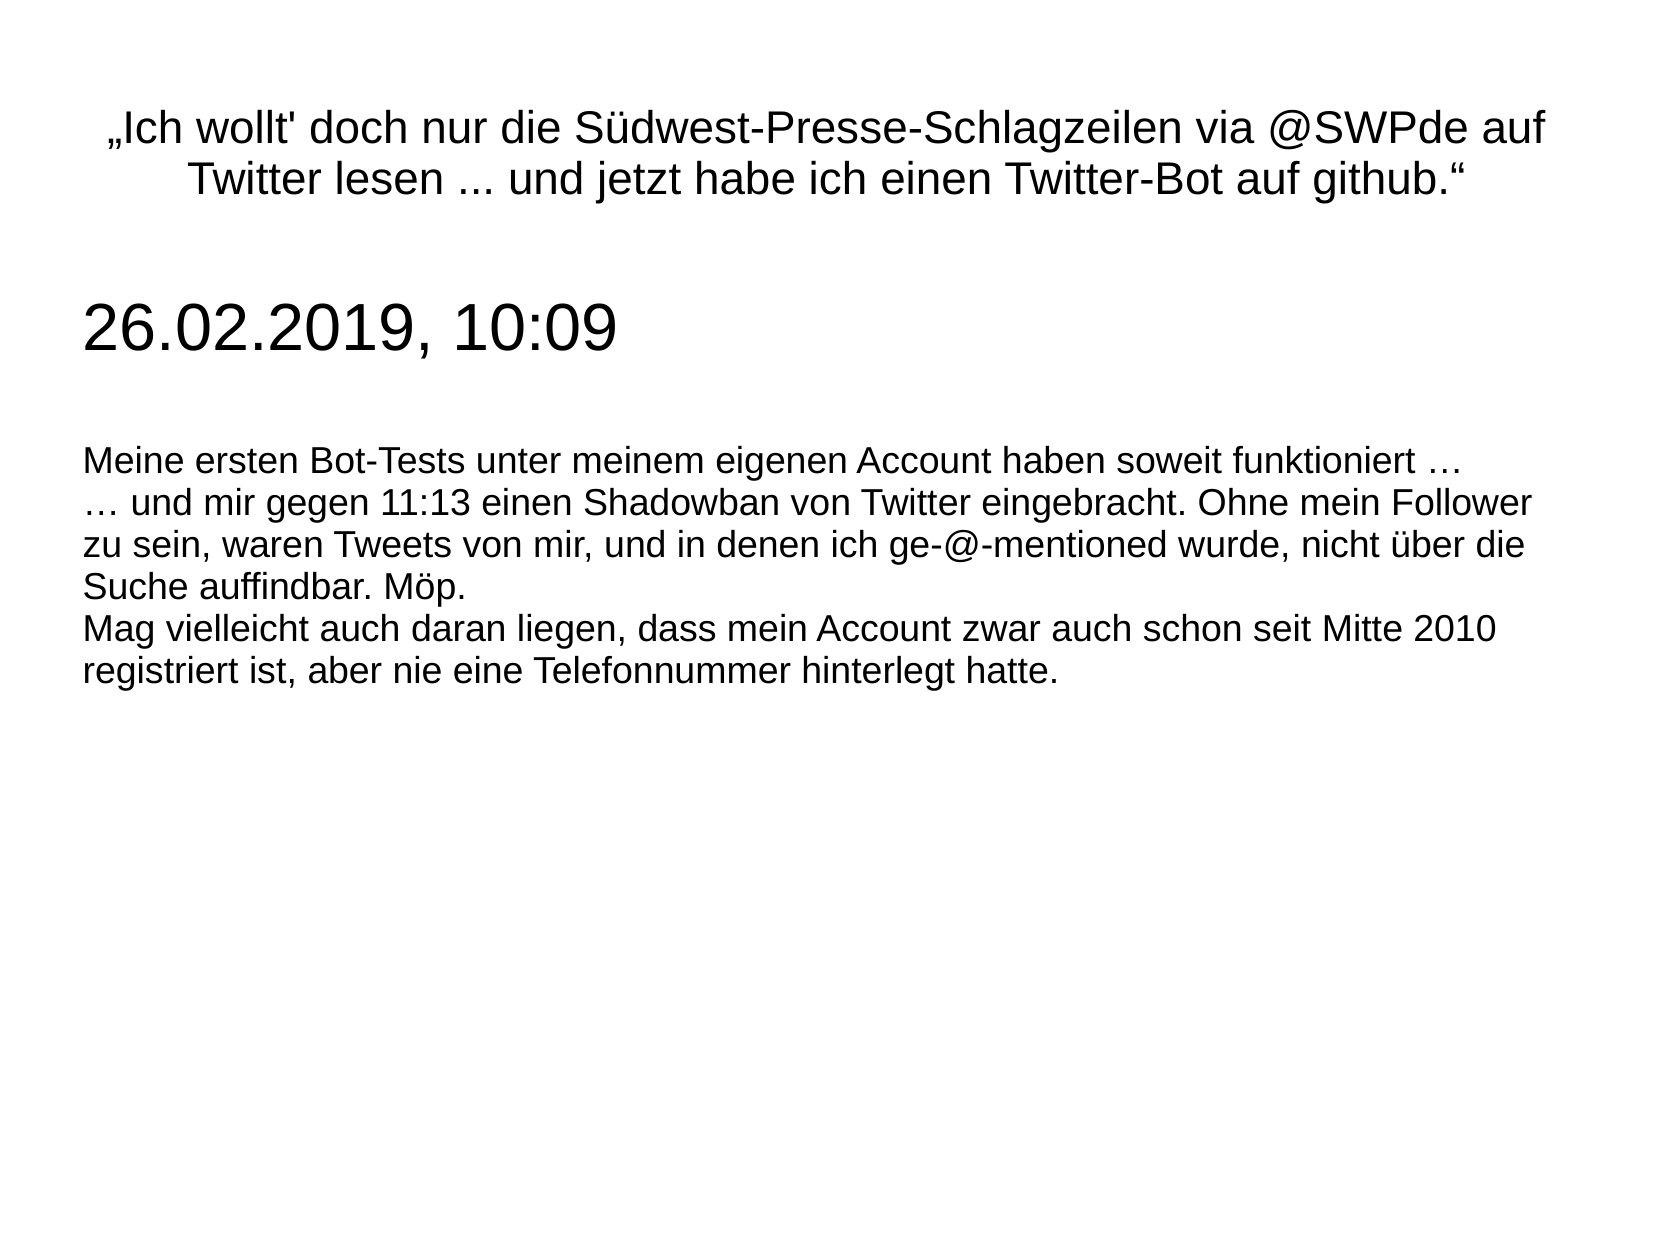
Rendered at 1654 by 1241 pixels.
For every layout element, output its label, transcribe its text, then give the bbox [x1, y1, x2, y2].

title „Ich wollt' doch nur die Südwest-Presse-Schlagzeilen via @SWPde auf Twitter lesen ... und jetzt habe ich einen Twitter-Bot auf github.“ [82, 49, 1571, 257]
subtitle 26.02.2019, 10:09 Meine ersten Bot-Tests unter meinem eigenen Account haben soweit funktioniert … … und mir gegen 11:13 einen Shadowban von Twitter eingebracht. Ohne mein Follower zu sein, waren Tweets von mir, und in denen ich ge-@-mentioned wurde, nicht über die Suche auffindbar. Möp. Mag vielleicht auch daran liegen, dass mein Account zwar auch schon seit Mitte 2010 registriert ist, aber nie eine Telefonnummer hinterlegt hatte. [82, 290, 1571, 1010]
